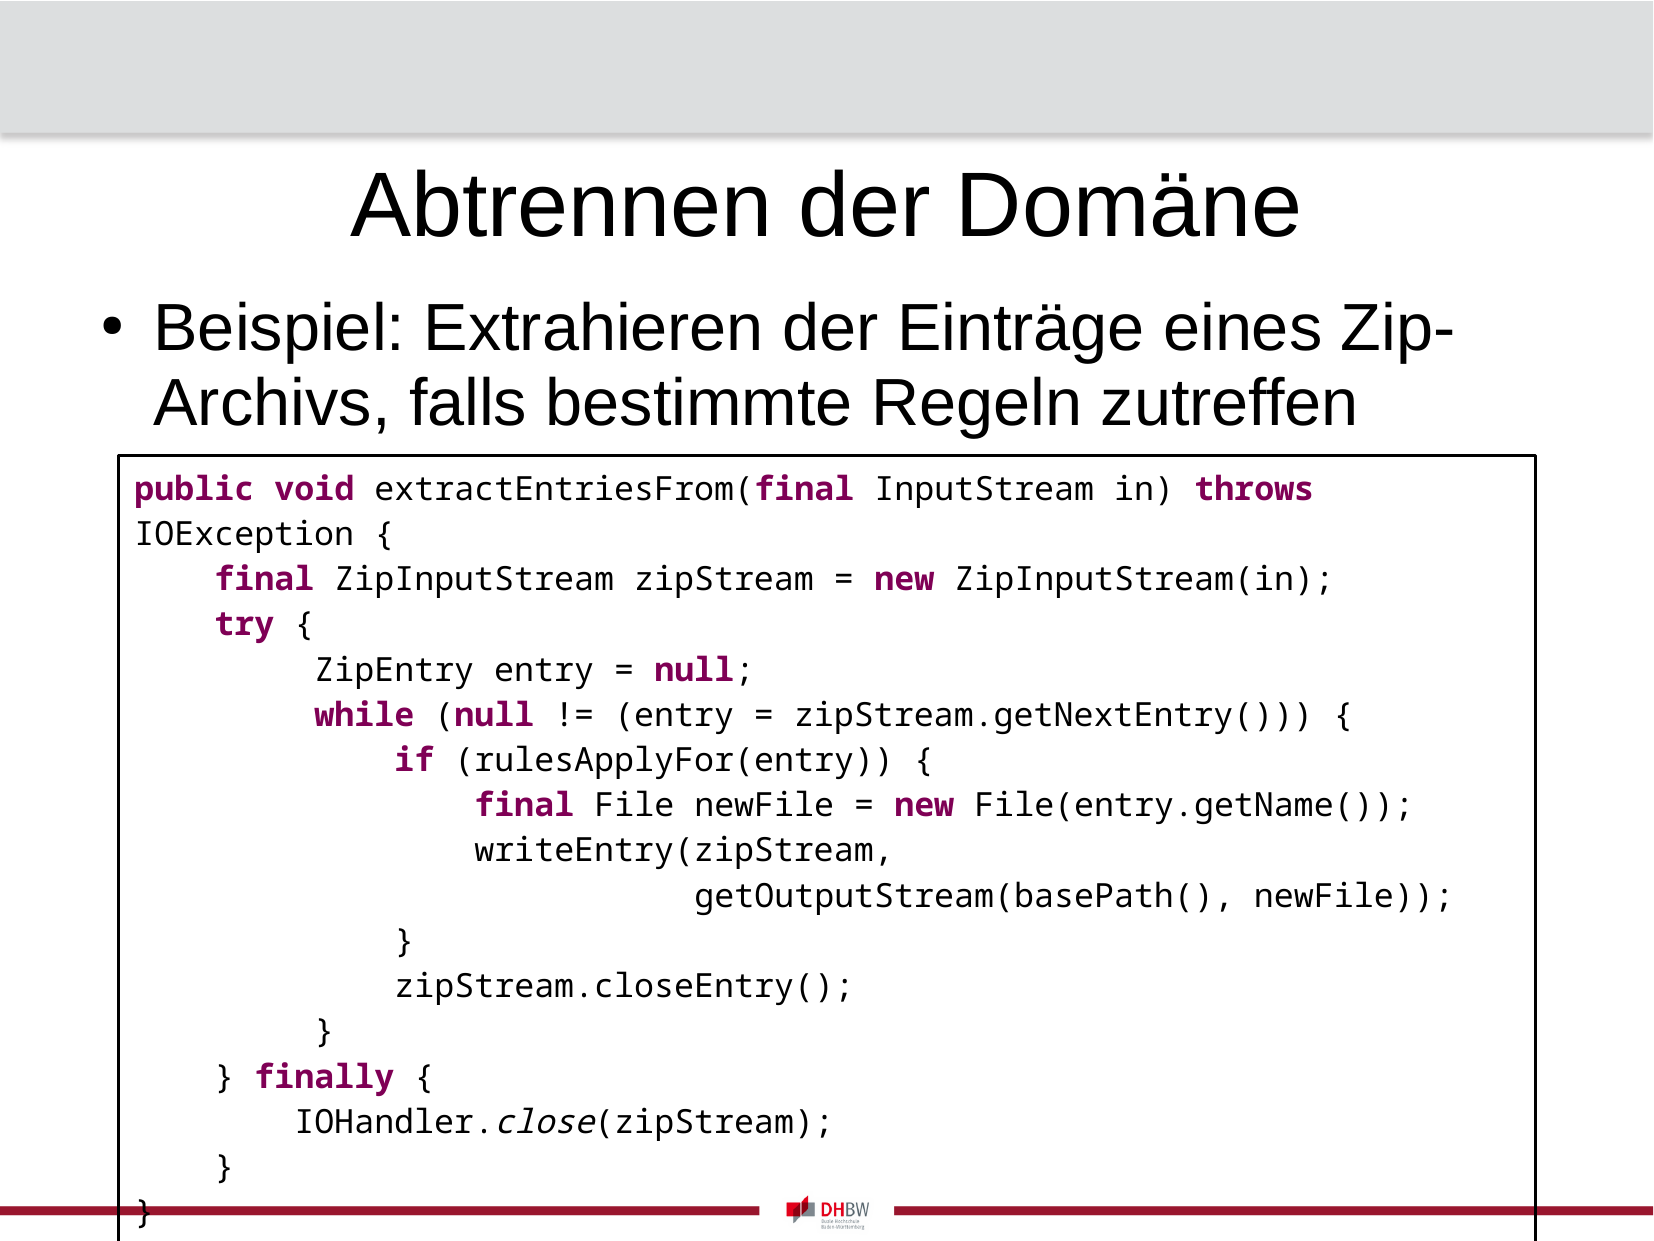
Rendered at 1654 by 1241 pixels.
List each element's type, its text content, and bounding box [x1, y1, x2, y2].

text_box public void extractEntriesFrom(final InputStream in) throws IOException { final ZipInputStream zipStream = new ZipInputStream(in); try { ZipEntry entry = null; while (null != (entry = zipStream.getNextEntry())) { if (rulesApplyFor(entry)) { final File newFile = new File(entry.getName()); writeEntry(zipStream, getOutputStream(basePath(), newFile)); } zipStream.closeEntry(); } } finally { IOHandler.close(zipStream); } } [118, 455, 1536, 1094]
picture [0, 1, 1654, 1237]
title Abtrennen der Domäne [82, 49, 1571, 257]
list Beispiel: Extrahieren der Einträge eines Zip-Archivs, falls bestimmte Regeln zutreffen [82, 290, 1571, 443]
picture [120, 1094, 1534, 1237]
